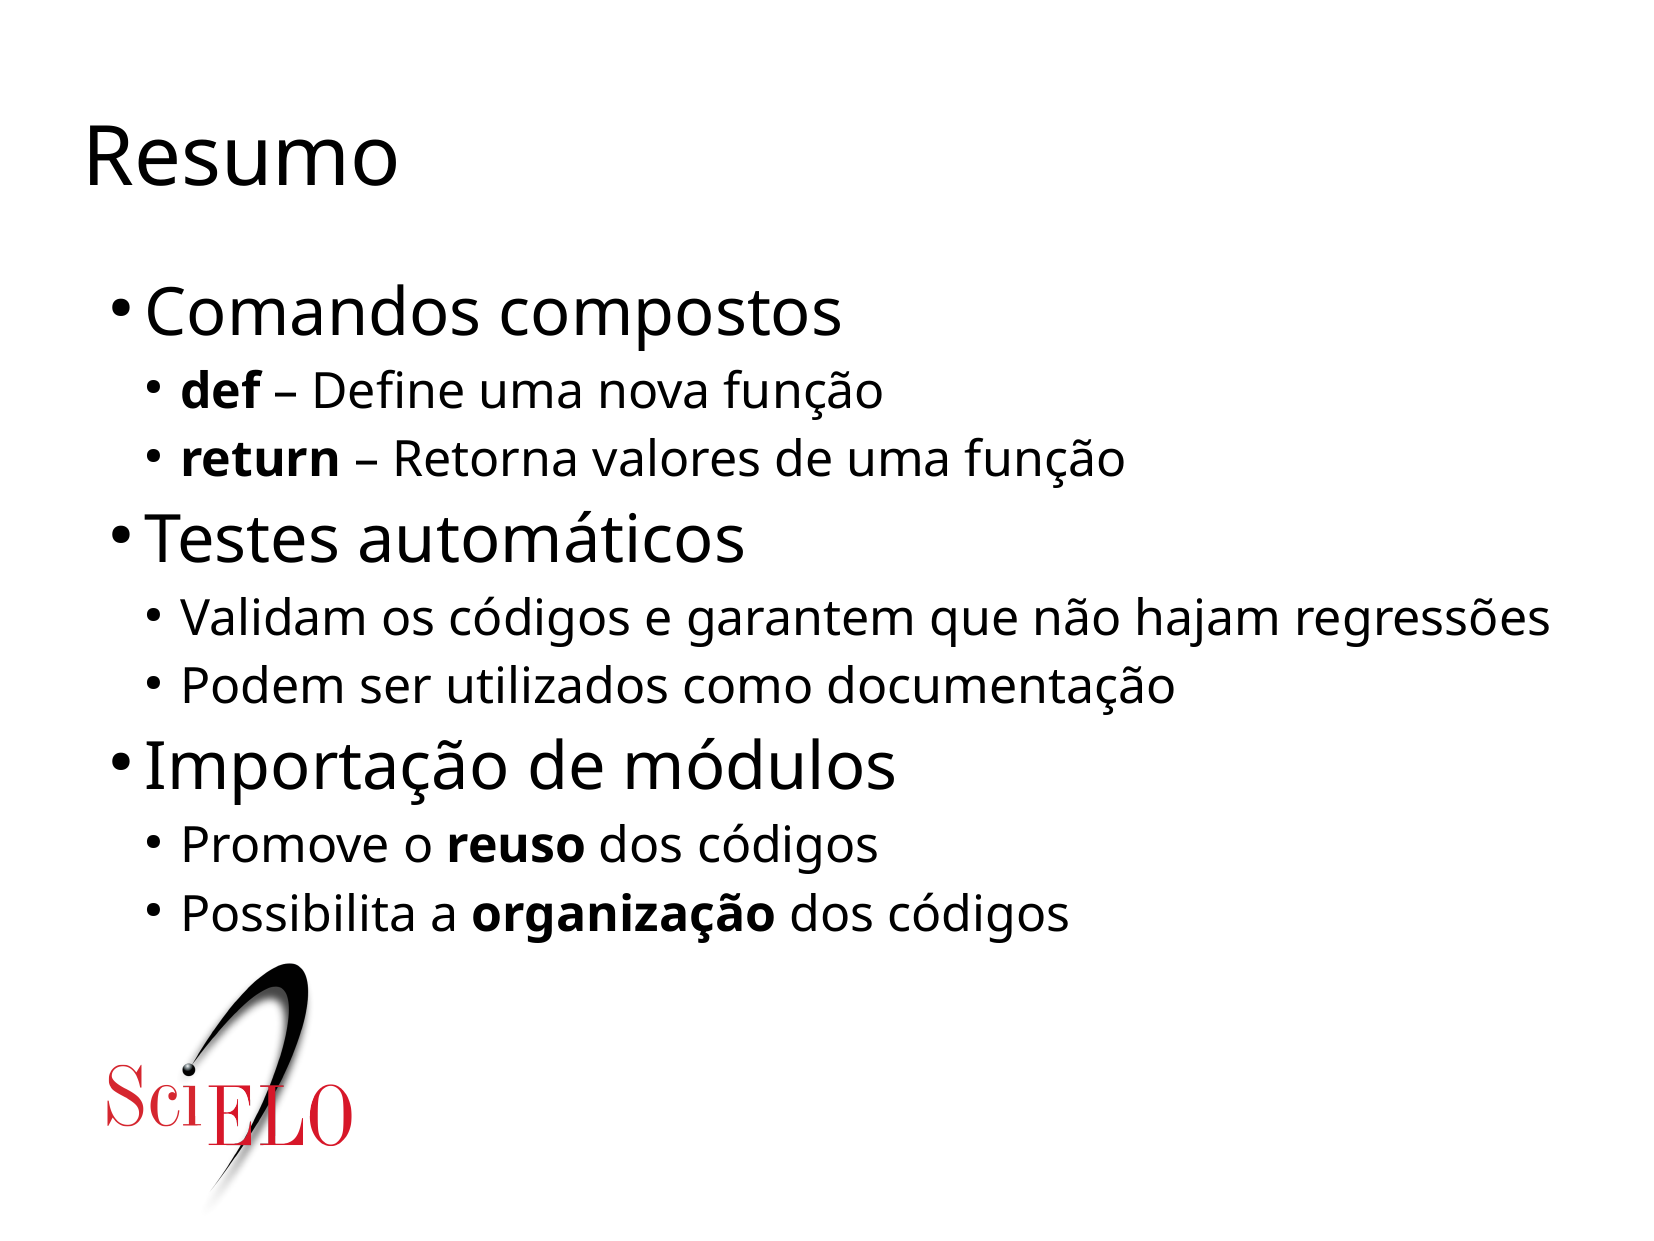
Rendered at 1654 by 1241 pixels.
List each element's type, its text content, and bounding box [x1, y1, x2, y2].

picture [81, 944, 367, 1231]
title Resumo [82, 49, 1571, 257]
text_box Comandos compostos def – Define uma nova função return – Retorna valores de uma função Testes automáticos Validam os códigos e garantem que não hajam regressões Podem ser utilizados como documentação Importação de módulos Promove o reuso dos códigos Possibilita a organização dos códigos [94, 256, 1571, 954]
